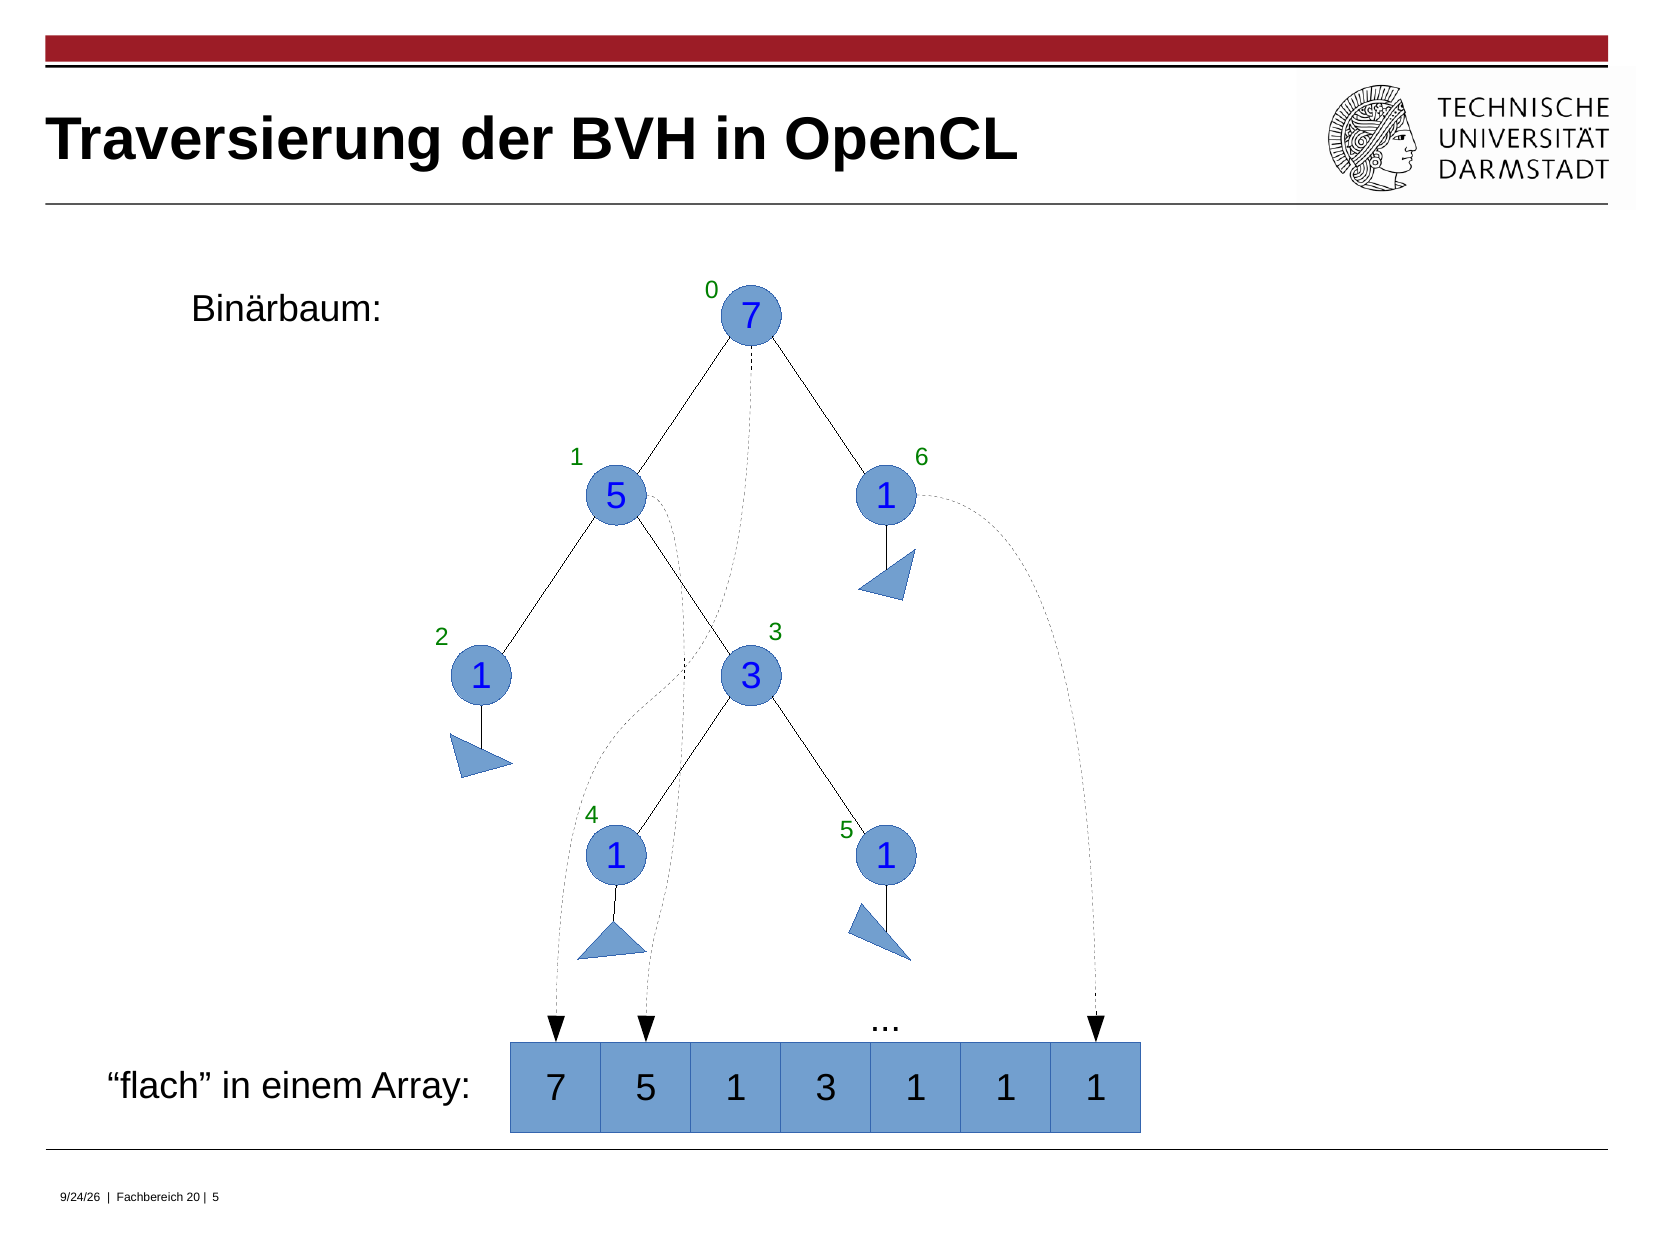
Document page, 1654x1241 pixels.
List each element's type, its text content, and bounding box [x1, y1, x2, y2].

text_box [450, 733, 513, 778]
text_box 1 [451, 645, 512, 706]
picture [1296, 66, 1636, 210]
text_box 2 [420, 615, 464, 662]
text_box “flach” in einem Array: [92, 1057, 489, 1119]
text_box 7 [721, 285, 782, 346]
text_box 4 [570, 793, 614, 841]
text_box 1 [856, 465, 917, 526]
text_box 1 [1050, 1042, 1141, 1133]
text_box 1 [690, 1042, 780, 1133]
text_box 1 [960, 1042, 1050, 1133]
text_box 1 [555, 435, 599, 482]
text_box 6 [900, 435, 944, 482]
text_box 5 [600, 1042, 690, 1133]
text_box [848, 903, 911, 961]
text_box 1 [586, 825, 647, 886]
text_box 7 [510, 1042, 600, 1133]
text_box 5 [586, 465, 647, 526]
text_box 5 [825, 808, 869, 856]
text_box 1 [856, 825, 917, 886]
text_box 3 [780, 1042, 870, 1133]
text_box 3 [721, 645, 782, 706]
text_box 3 [753, 610, 798, 657]
text_box 1 [870, 1042, 960, 1133]
text_box 0 [690, 268, 734, 316]
title Traversierung der BVH in OpenCL [45, 48, 1247, 200]
text_box ... [855, 990, 917, 1052]
text_box [577, 921, 647, 960]
text_box Binärbaum: [176, 280, 398, 342]
text_box [858, 549, 916, 601]
